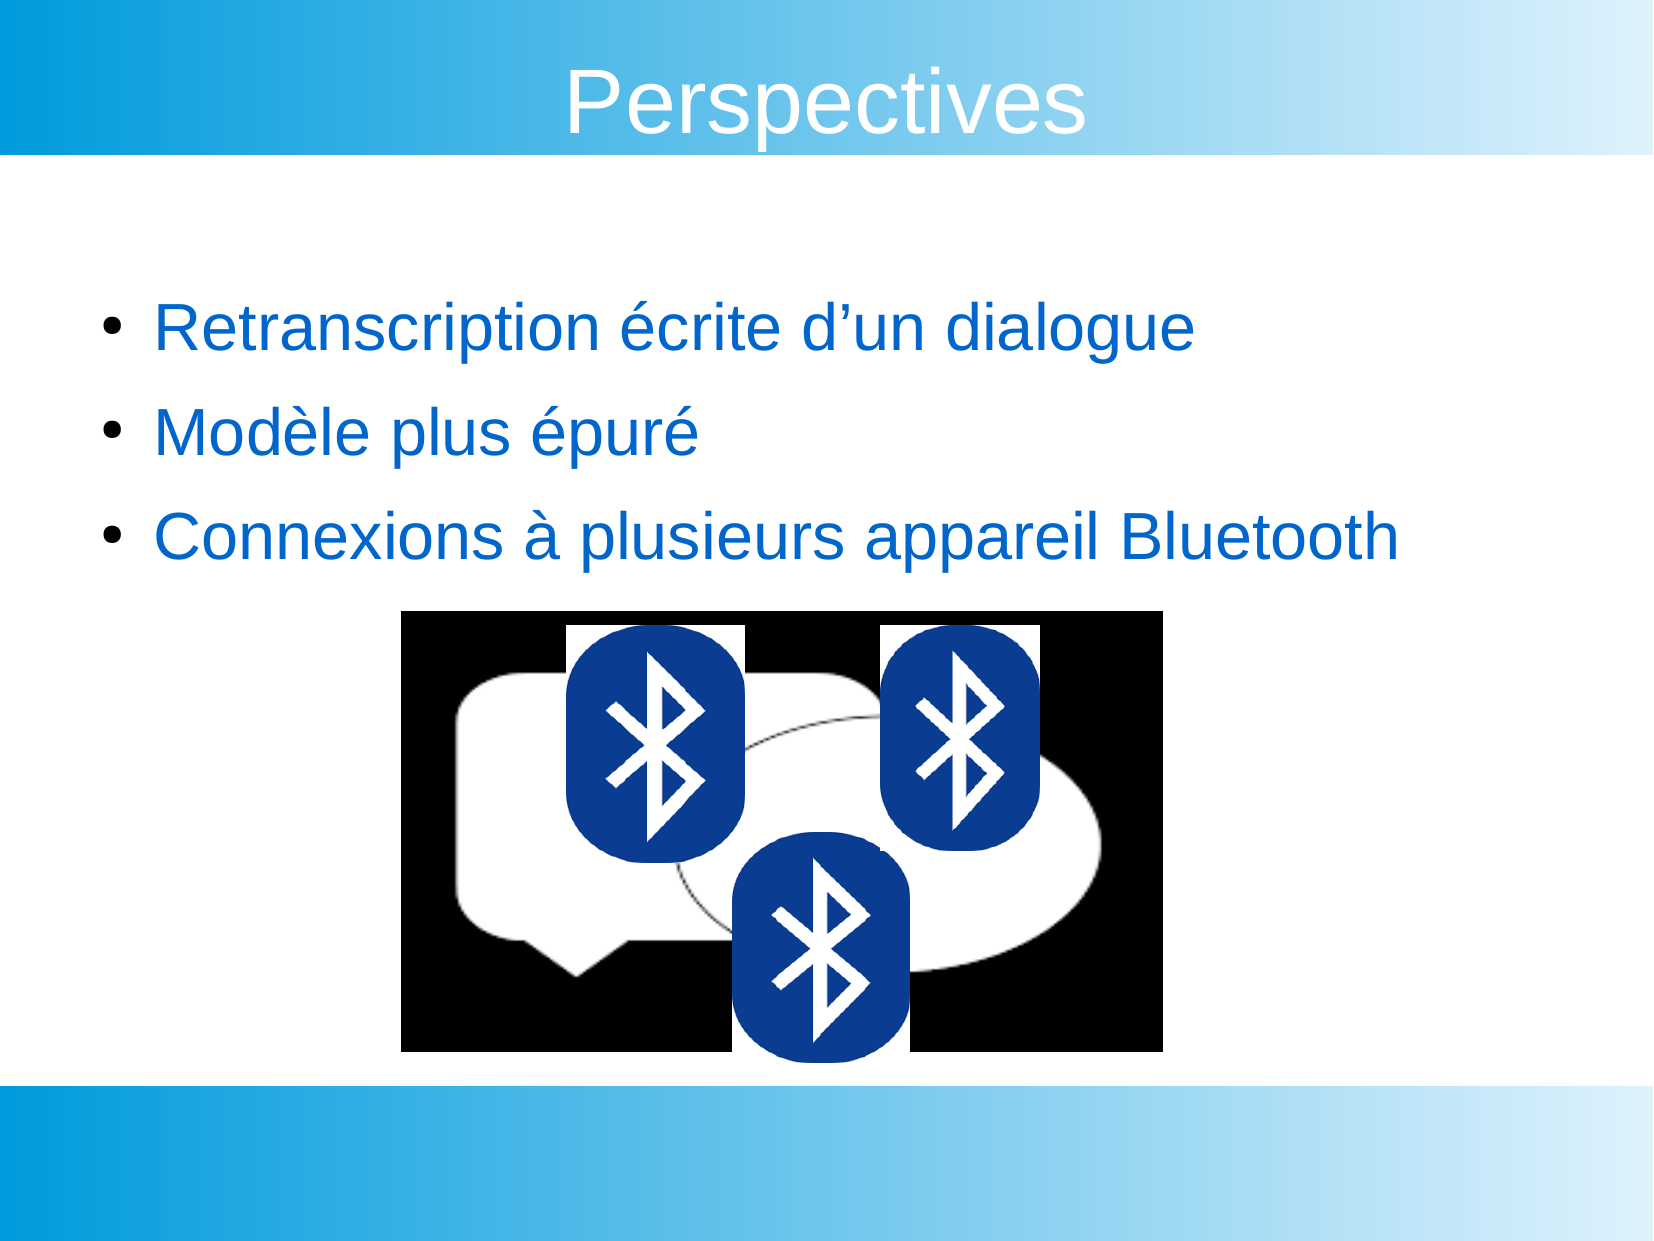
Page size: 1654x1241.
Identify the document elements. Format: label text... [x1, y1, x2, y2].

picture [401, 611, 1163, 1063]
title Perspectives [82, 49, 1571, 155]
list Retranscription écrite d’un dialogue Modèle plus épuré Connexions à plusieurs appareil Bluetooth [82, 290, 1571, 1010]
